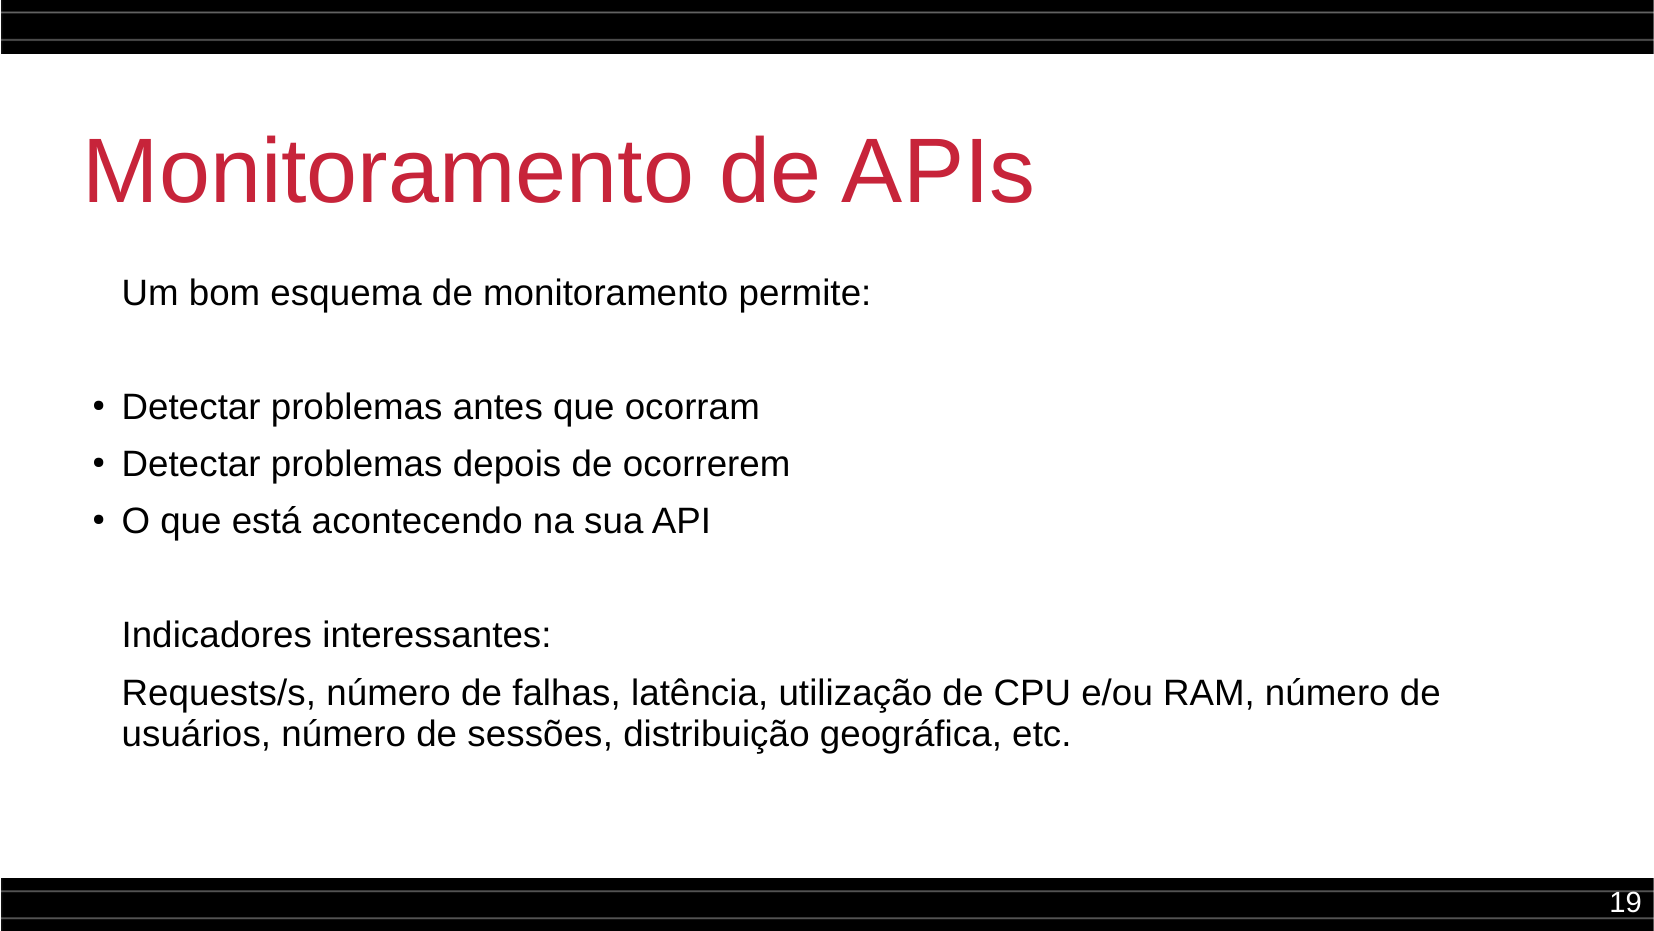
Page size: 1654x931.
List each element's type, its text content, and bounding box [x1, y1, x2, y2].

list Um bom esquema de monitoramento permite: Detectar problemas antes que ocorram Detectar problemas depois de ocorrerem O que está acontecendo na sua API Indicadores interessantes: Requests/s, número de falhas, latência, utilização de CPU e/ou RAM, número de usuários, número de sessões, distribuição geográfica, etc. [82, 271, 1571, 758]
picture [1, 878, 1654, 931]
picture [1, 0, 1654, 54]
title Monitoramento de APIs [82, 92, 1571, 249]
